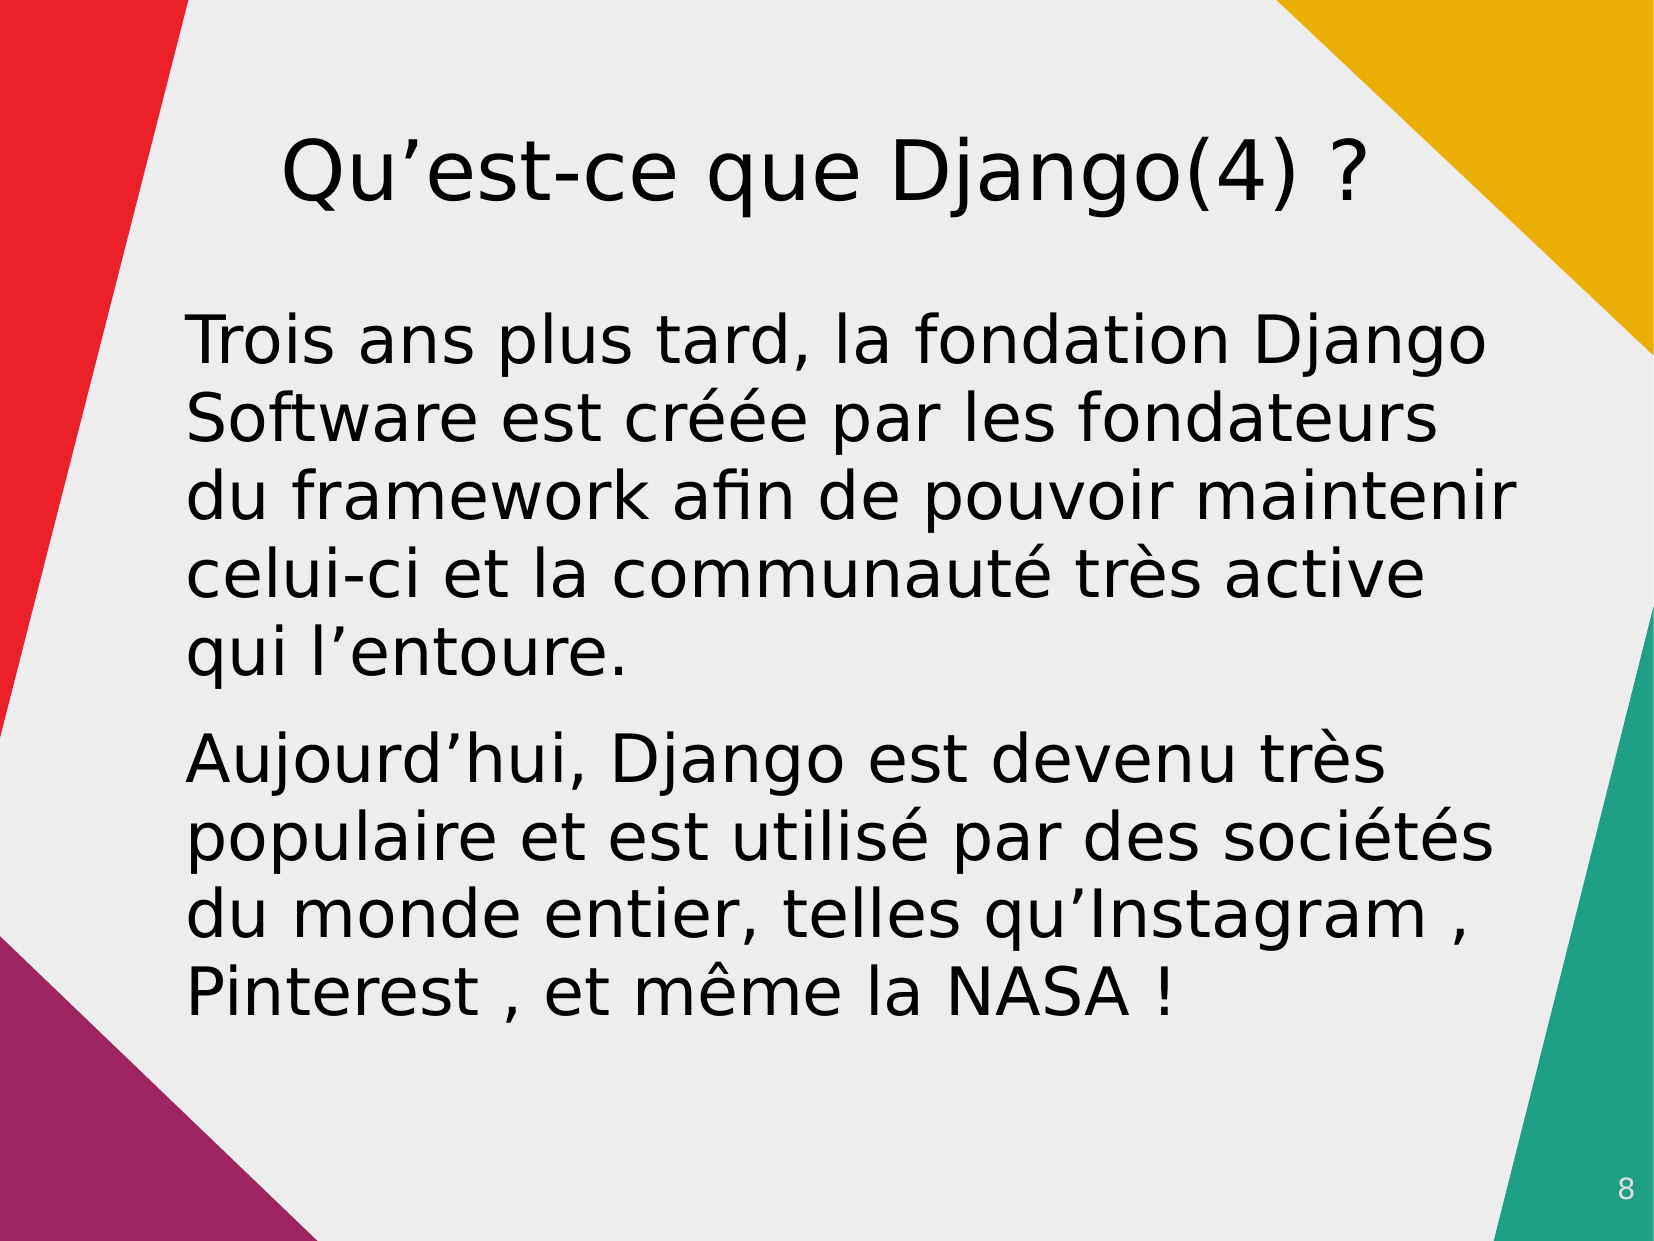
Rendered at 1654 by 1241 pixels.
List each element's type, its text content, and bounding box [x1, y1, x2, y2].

title Qu’est-ce que Django(4) ? [114, 73, 1539, 271]
list Trois ans plus tard, la fondation Django Software est créée par les fondateurs du framework afin de pouvoir maintenir celui-ci et la communauté très active qui l’entoure. Aujourd’hui, Django est devenu très populaire et est utilisé par des sociétés du monde entier, telles qu’Instagram , Pinterest , et même la NASA ! [114, 302, 1539, 1033]
